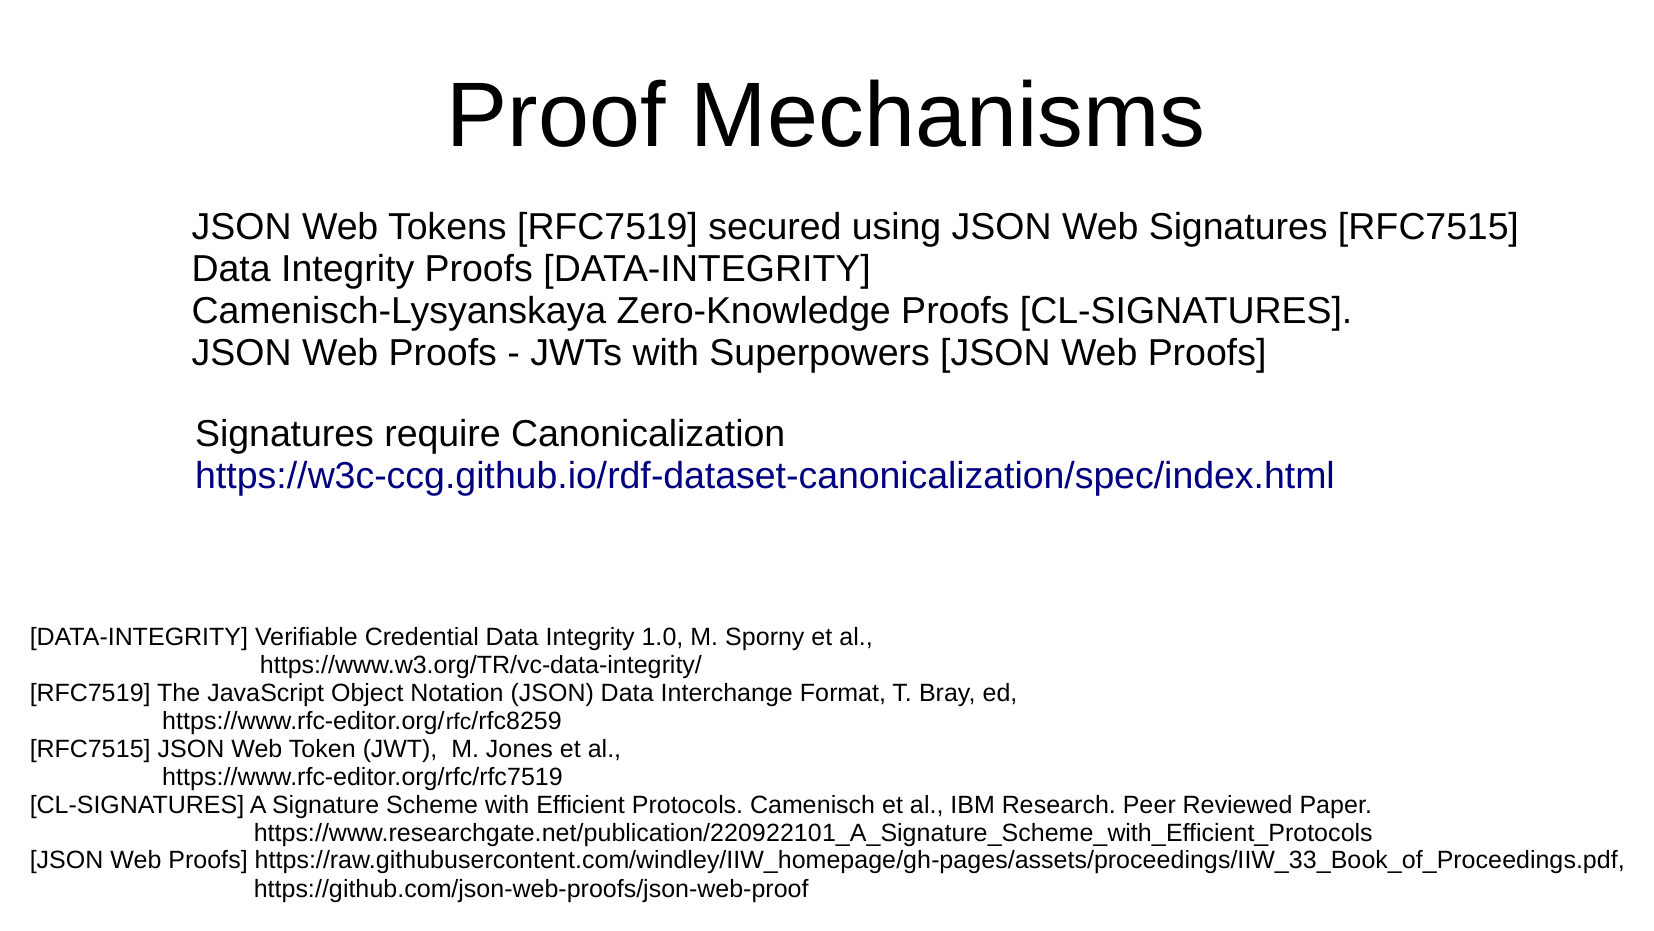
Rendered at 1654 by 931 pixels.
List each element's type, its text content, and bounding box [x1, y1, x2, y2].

text_box [DATA-INTEGRITY] Verifiable Credential Data Integrity 1.0, M. Sporny et al., https://www.w3.org/TR/vc-data-integrity/ [RFC7519] The JavaScript Object Notation (JSON) Data Interchange Format, T. Bray, ed, https://www.rfc-editor.org/rfc/rfc8259 [RFC7515] JSON Web Token (JWT), M. Jones et al., https://www.rfc-editor.org/rfc/rfc7519 [CL-SIGNATURES] A Signature Scheme with Efficient Protocols. Camenisch et al., IBM Research. Peer Reviewed Paper. https://www.researchgate.net/publication/220922101_A_Signature_Scheme_with_Efficient_Protocols [JSON Web Proofs] https://raw.githubusercontent.com/windley/IIW_homepage/gh-pages/assets/proceedings/IIW_33_Book_of_Proceedings.pdf, https://github.com/json-web-proofs/json-web-proof [15, 615, 1644, 910]
title Proof Mechanisms [82, 37, 1571, 193]
text_box Signatures require Canonicalization https://w3c-ccg.github.io/rdf-dataset-canonicalization/spec/index.html [180, 466, 1351, 504]
text_box JSON Web Tokens [RFC7519] secured using JSON Web Signatures [RFC7515] Data Integrity Proofs [DATA-INTEGRITY] Camenisch-Lysyanskaya Zero-Knowledge Proofs [CL-SIGNATURES]. JSON Web Proofs - JWTs with Superpowers [JSON Web Proofs] [135, 198, 1535, 466]
